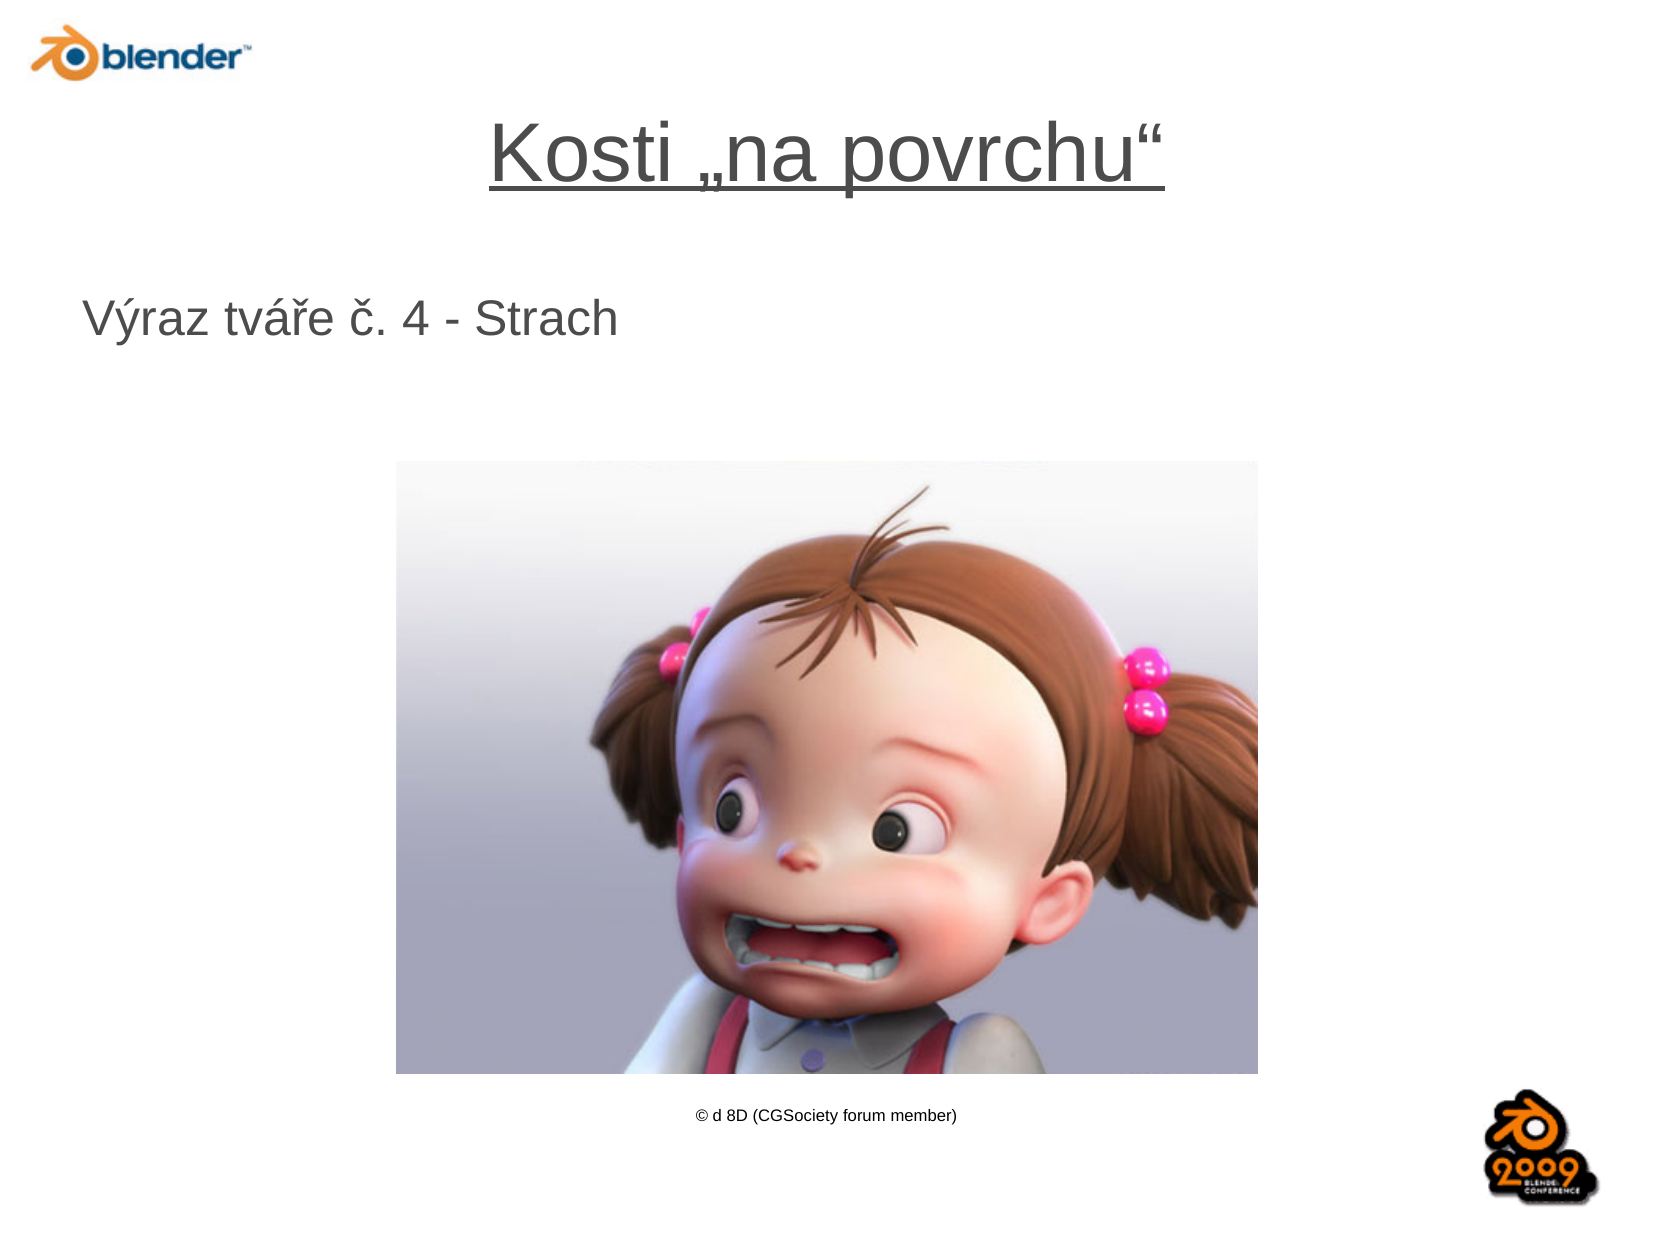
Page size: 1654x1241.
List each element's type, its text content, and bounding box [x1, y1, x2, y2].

picture [15, 18, 266, 89]
picture [1476, 1085, 1602, 1211]
picture [396, 461, 1258, 1074]
title Kosti „na povrchu“ [82, 49, 1571, 257]
list Výraz tváře č. 4 - Strach © d 8D (CGSociety forum member) [82, 290, 1571, 1125]
